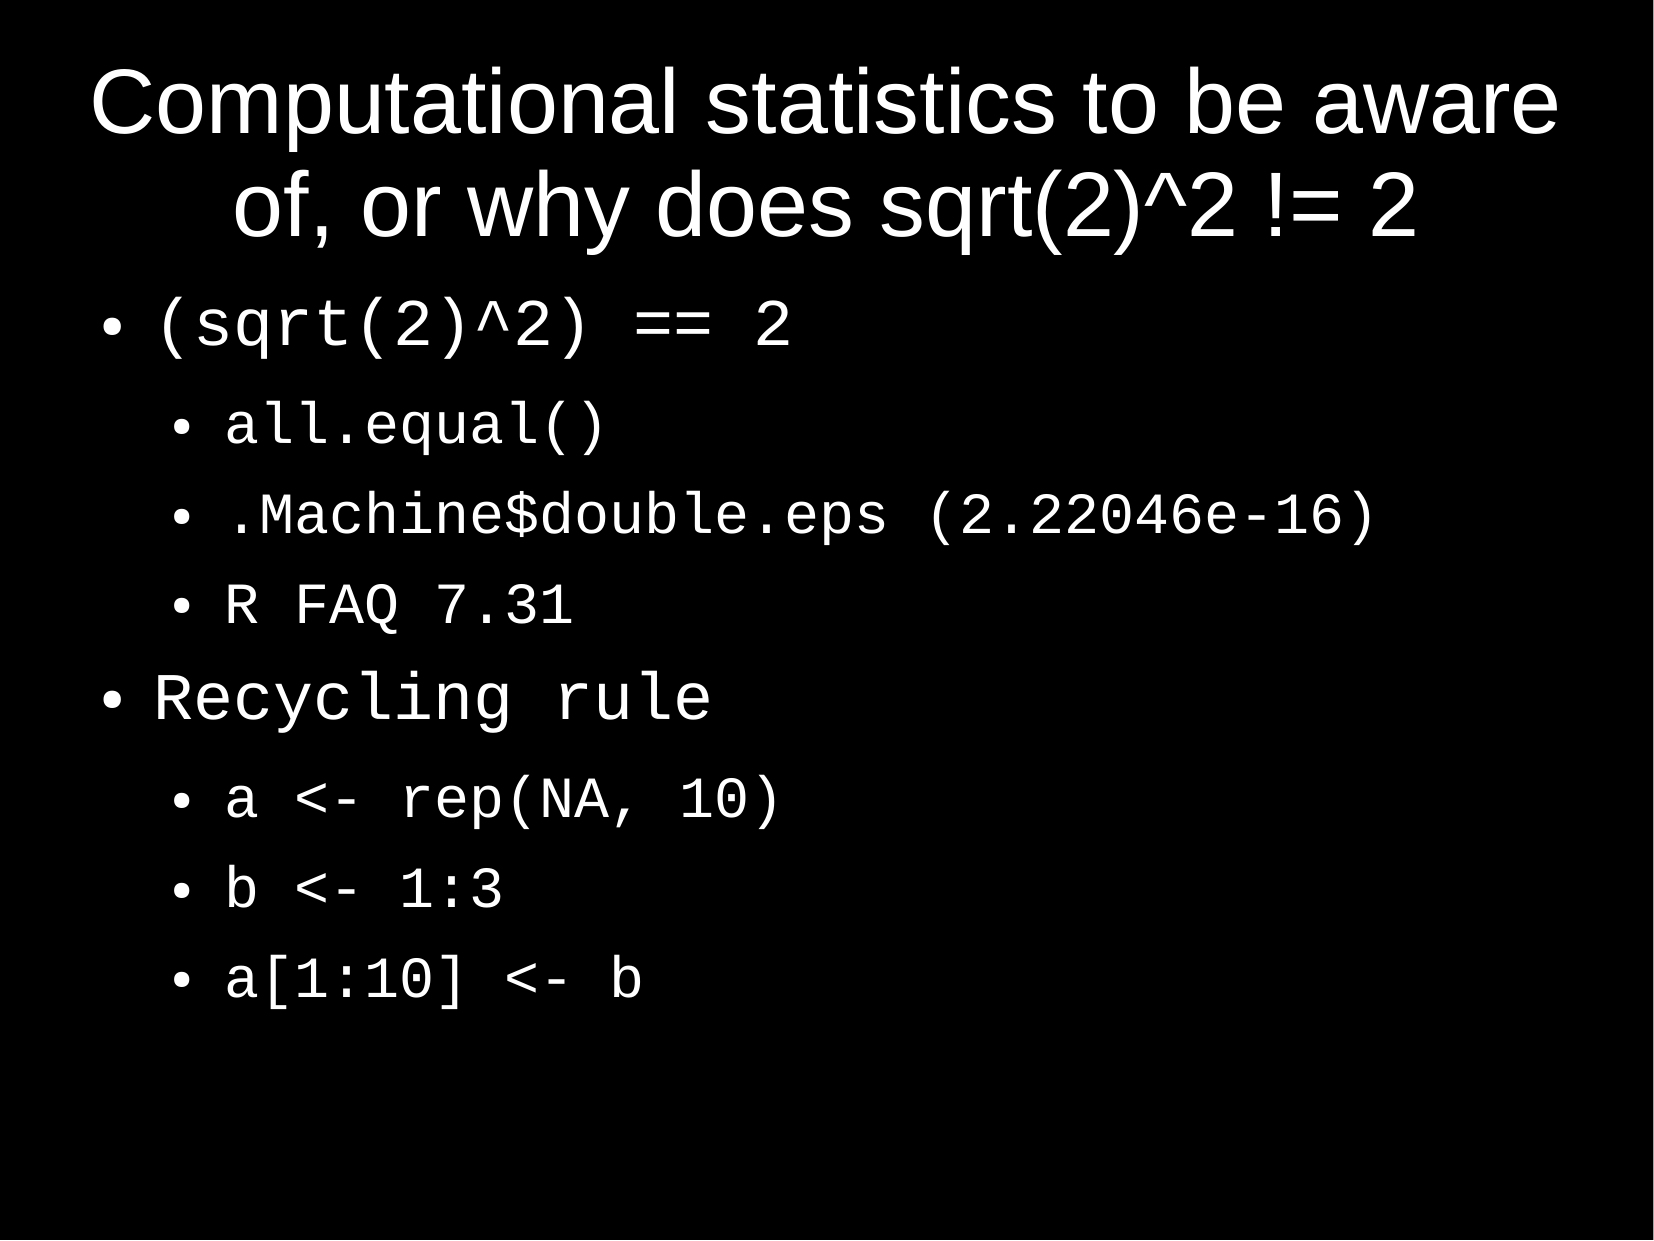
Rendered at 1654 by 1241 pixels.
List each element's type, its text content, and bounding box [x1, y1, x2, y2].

list (sqrt(2)^2) == 2 all.equal() .Machine$double.eps (2.22046e-16) R FAQ 7.31 Recycling rule a <- rep(NA, 10) b <- 1:3 a[1:10] <- b [82, 290, 1571, 1109]
title Computational statistics to be aware of, or why does sqrt(2)^2 != 2 [82, 49, 1571, 257]
